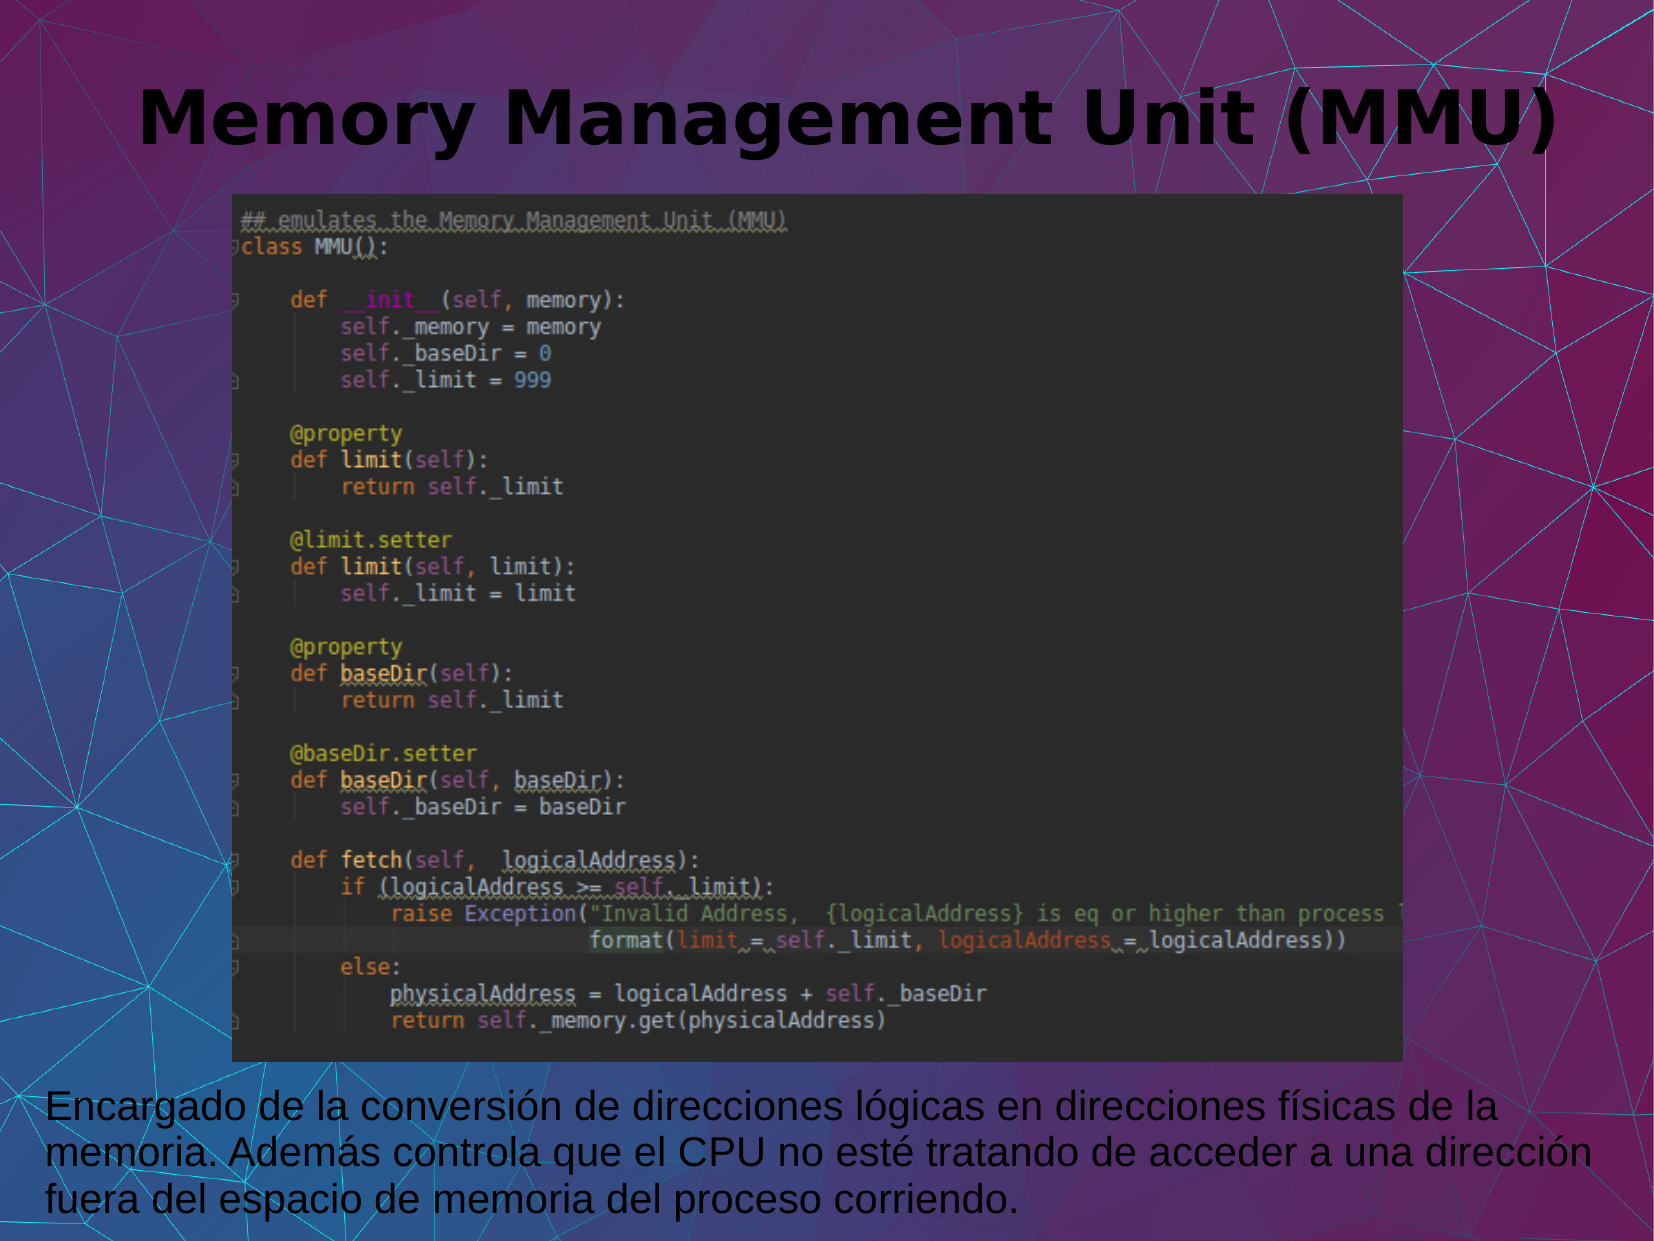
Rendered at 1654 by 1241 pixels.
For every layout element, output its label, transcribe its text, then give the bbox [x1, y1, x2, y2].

picture [0, 0, 1654, 1241]
title Memory Management Unit (MMU) [105, 15, 1594, 223]
text_box Encargado de la conversión de direcciones lógicas en direcciones físicas de la memoria. Además controla que el CPU no esté tratando de acceder a una dirección fuera del espacio de memoria del proceso corriendo. [30, 1075, 1621, 1241]
